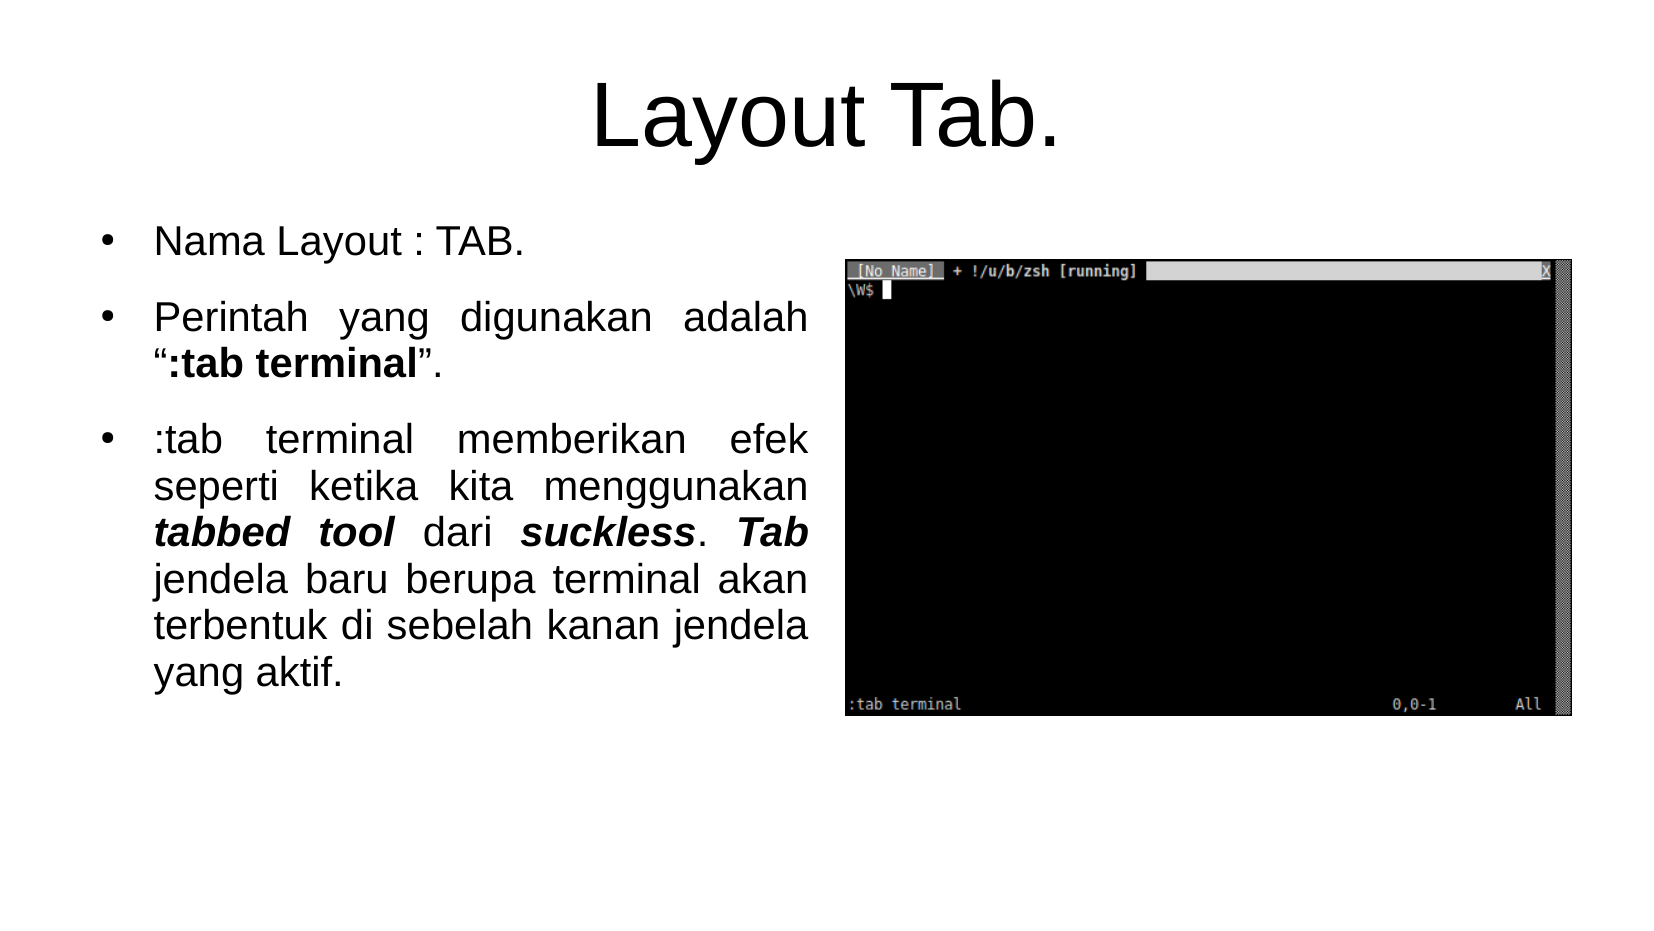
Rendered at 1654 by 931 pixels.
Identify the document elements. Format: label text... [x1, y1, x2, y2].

list Nama Layout : TAB. Perintah yang digunakan adalah “:tab terminal”. :tab terminal memberikan efek seperti ketika kita menggunakan tabbed tool dari suckless. Tab jendela baru berupa terminal akan terbentuk di sebelah kanan jendela yang aktif. [82, 217, 809, 758]
title Layout Tab. [82, 37, 1571, 193]
picture [845, 259, 1572, 716]
